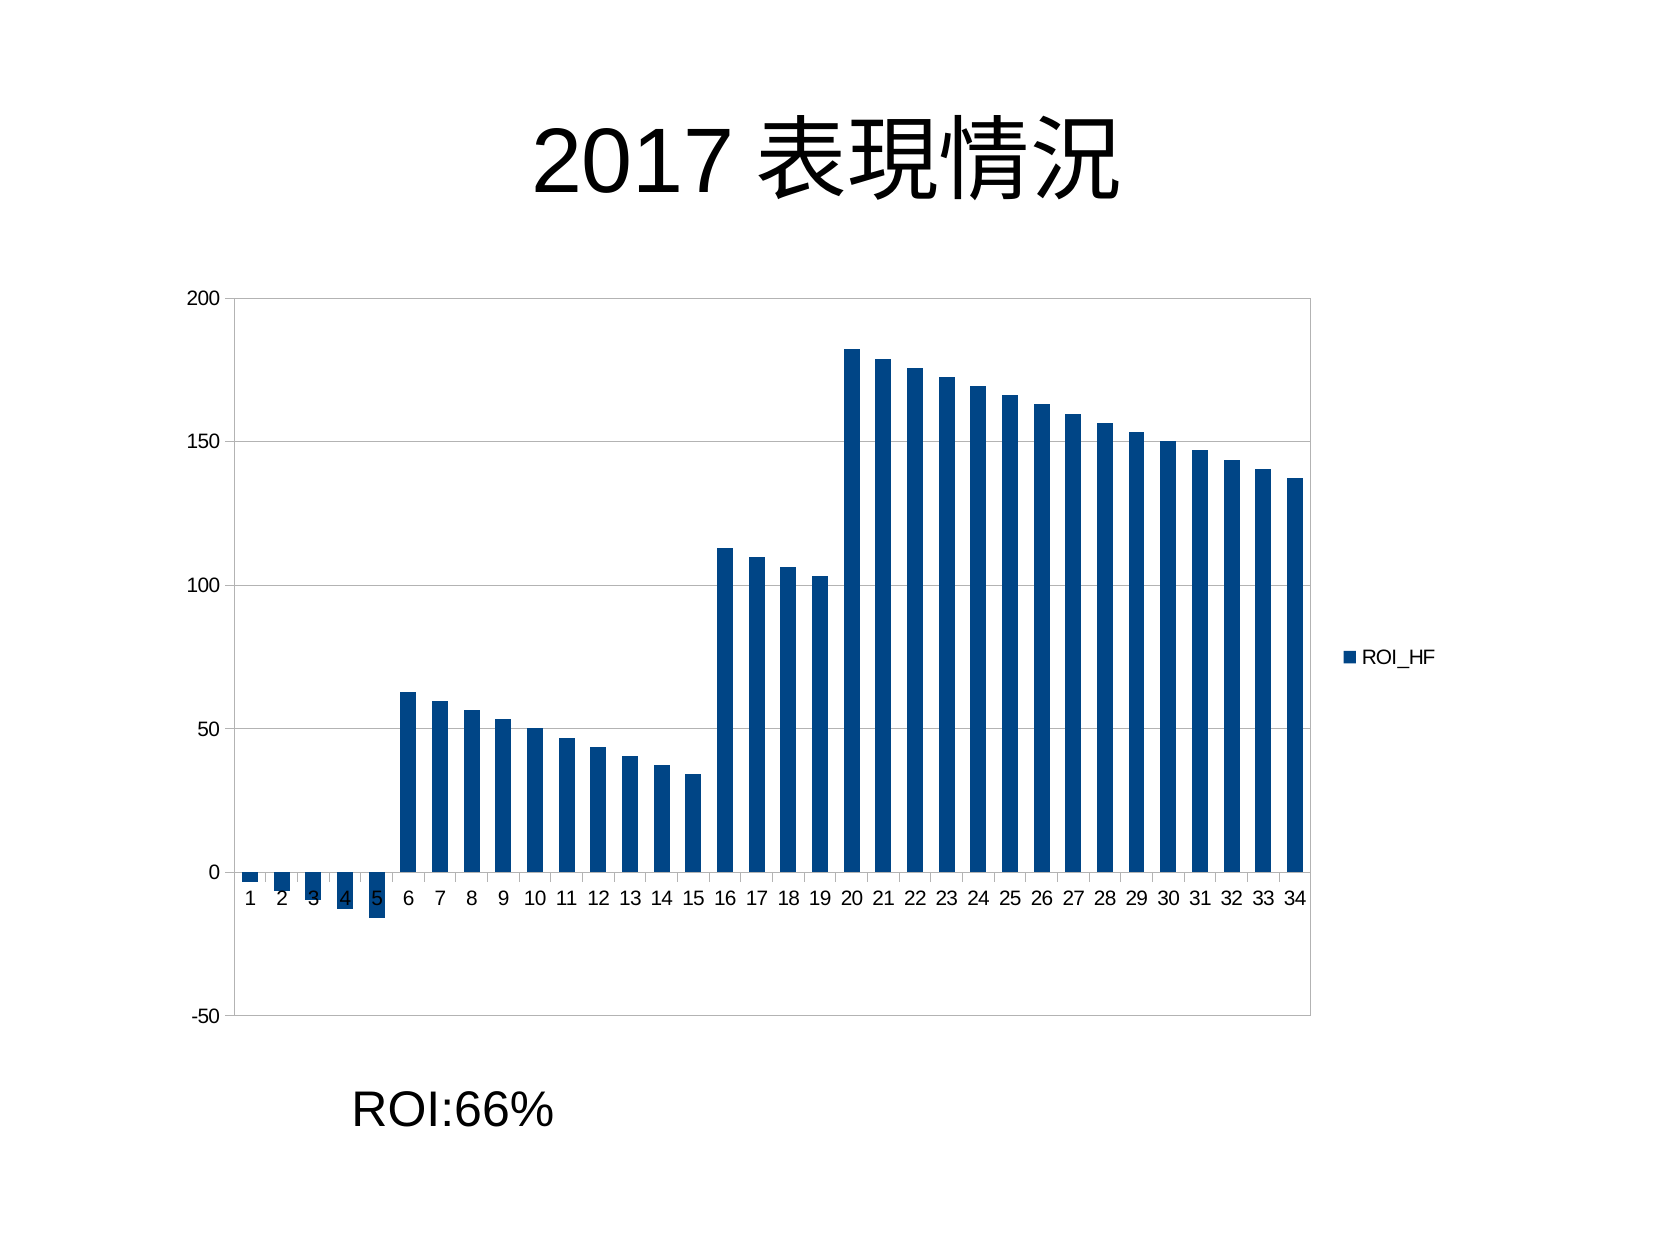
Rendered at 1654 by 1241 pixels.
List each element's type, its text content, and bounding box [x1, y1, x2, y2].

chart [160, 271, 1455, 1044]
text_box ROI:66% [336, 1073, 660, 1201]
title 2017表現情況 [82, 49, 1571, 257]
